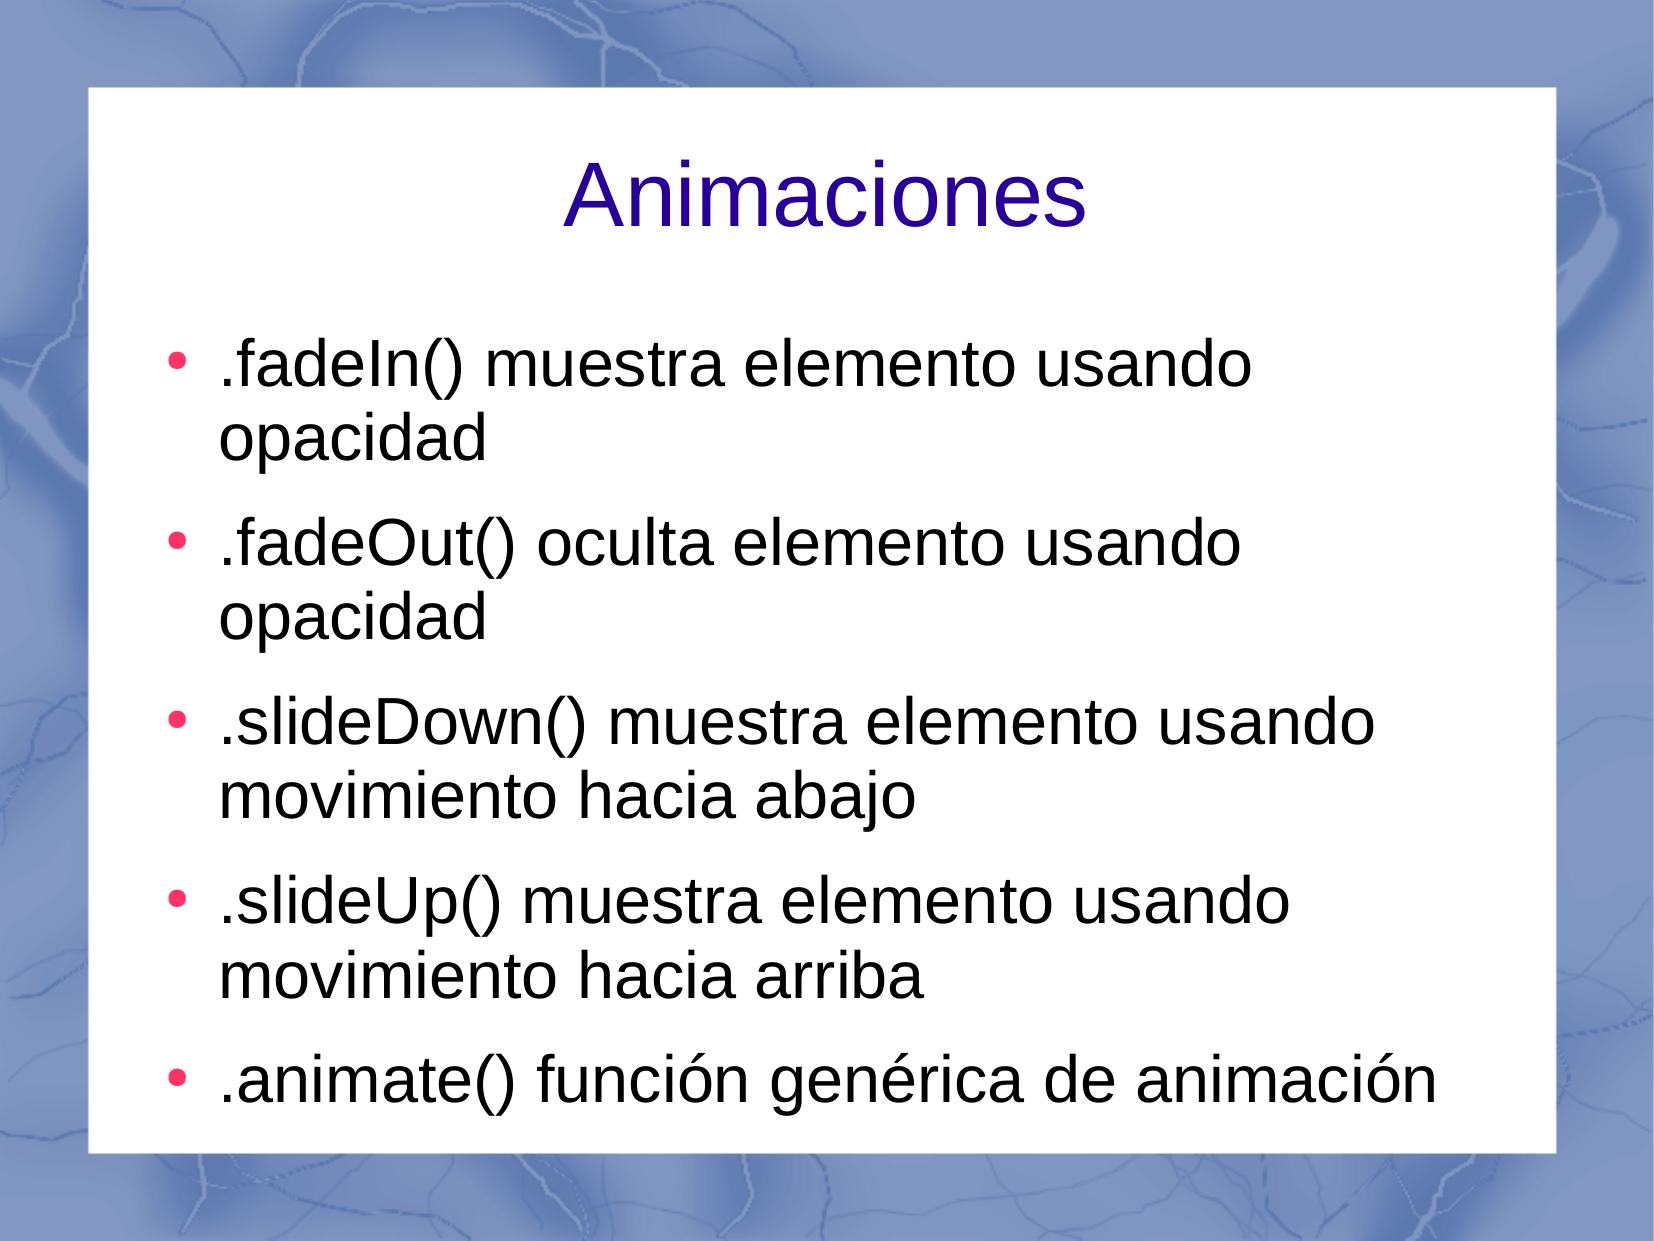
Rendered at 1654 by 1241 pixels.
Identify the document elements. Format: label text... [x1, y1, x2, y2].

title Animaciones [118, 90, 1536, 298]
list .fadeIn() muestra elemento usando opacidad .fadeOut() oculta elemento usando opacidad .slideDown() muestra elemento usando movimiento hacia abajo .slideUp() muestra elemento usando movimiento hacia arriba .animate() función genérica de animación [147, 325, 1506, 1145]
picture [0, 0, 1654, 1241]
